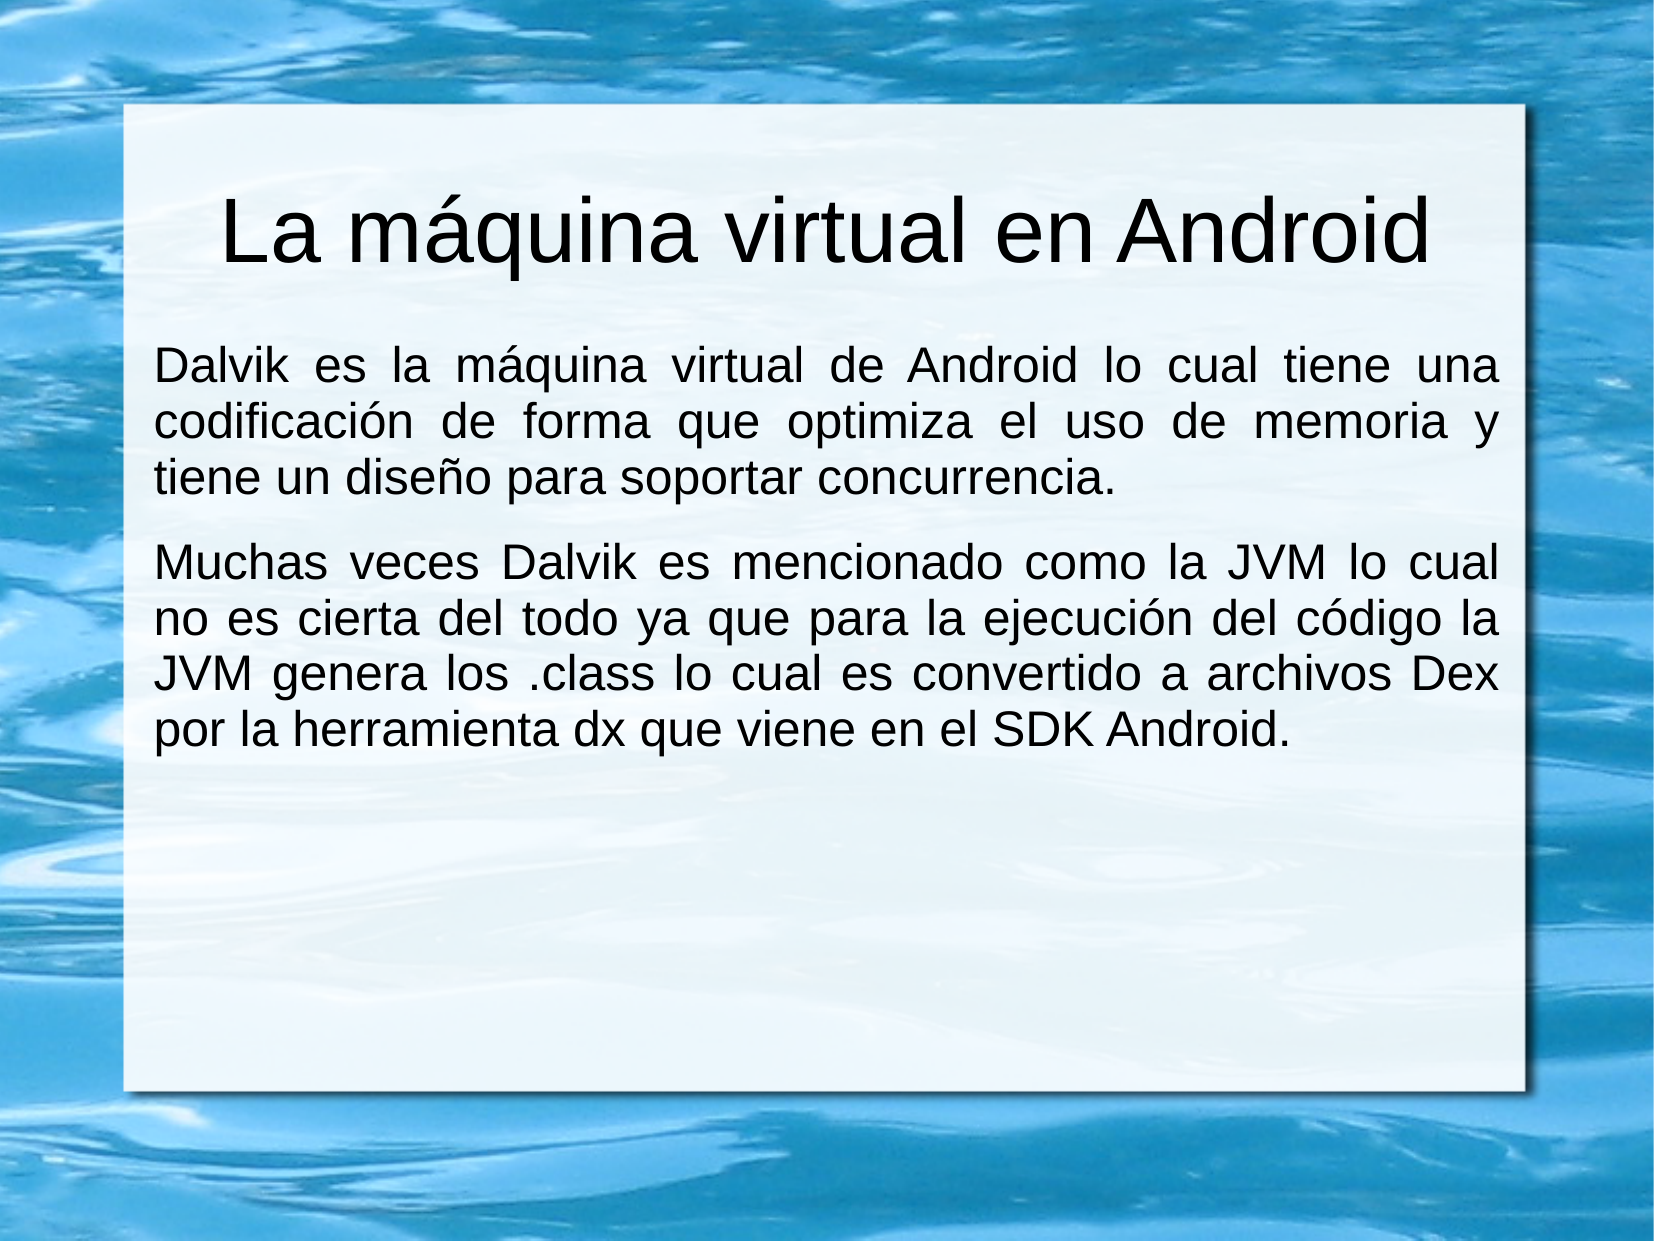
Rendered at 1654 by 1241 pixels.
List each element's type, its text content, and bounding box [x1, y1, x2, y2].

title La máquina virtual en Android [147, 141, 1506, 319]
list Dalvik es la máquina virtual de Android lo cual tiene una codificación de forma que optimiza el uso de memoria y tiene un diseño para soportar concurrencia. Muchas veces Dalvik es mencionado como la JVM lo cual no es cierta del todo ya que para la ejecución del código la JVM genera los .class lo cual es convertido a archivos Dex por la herramienta dx que viene en el SDK Android. [82, 337, 1501, 1042]
picture [0, 0, 1654, 1241]
